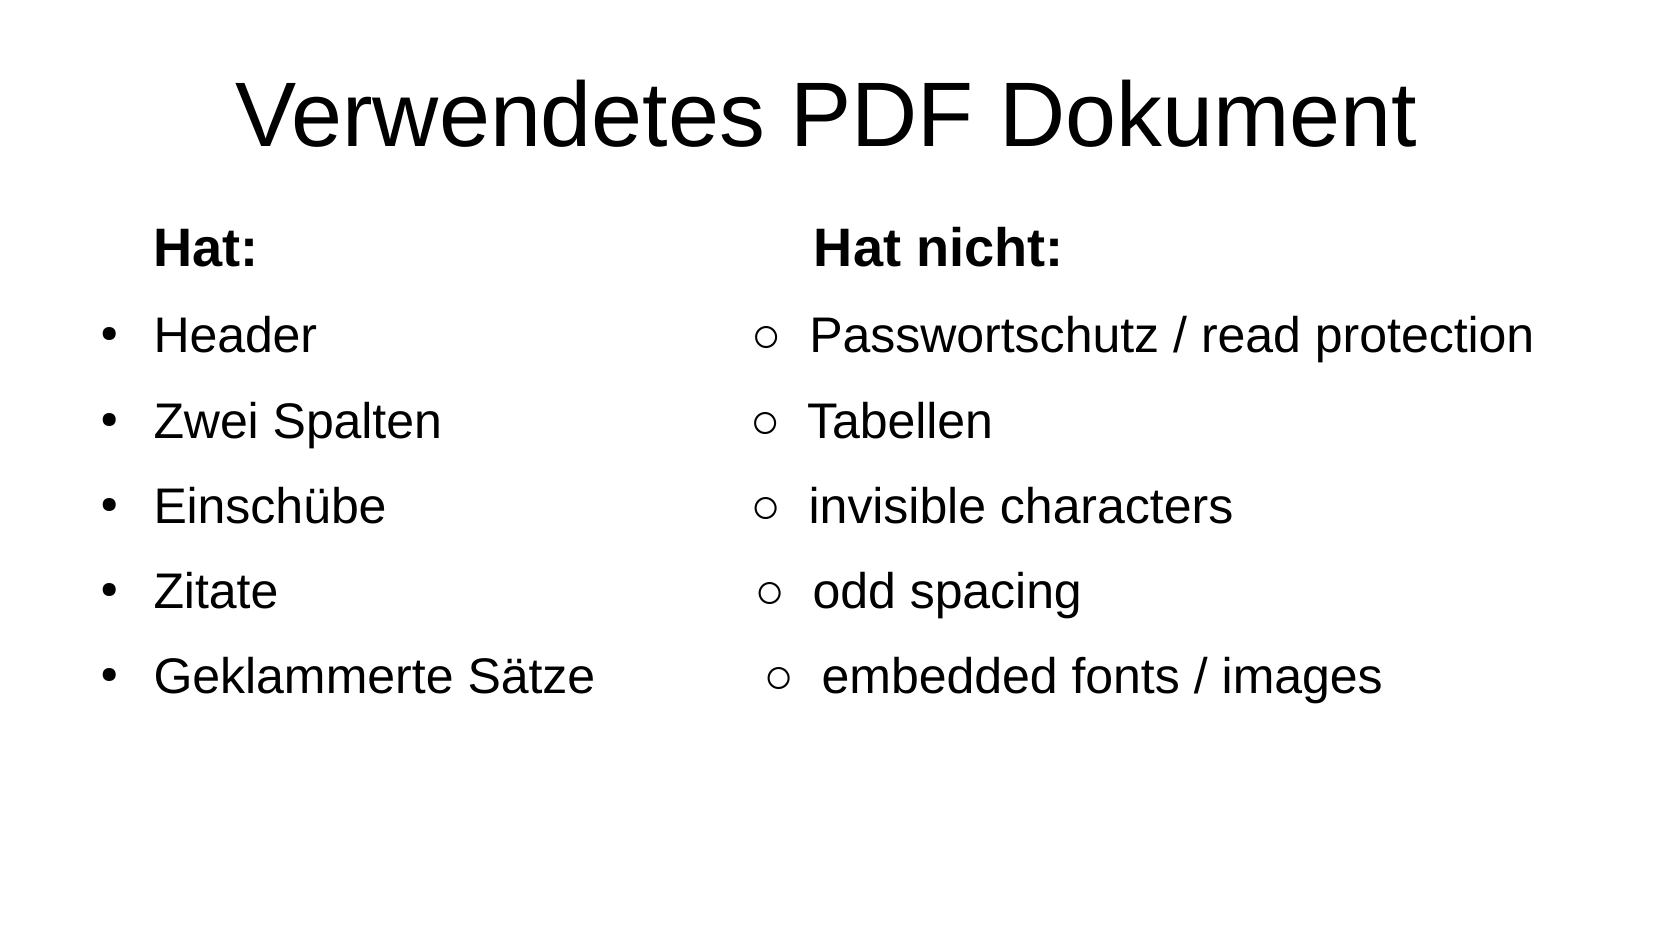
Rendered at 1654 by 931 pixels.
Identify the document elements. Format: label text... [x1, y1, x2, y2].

list Hat: Hat nicht: Header ○ Passwortschutz / read protection Zwei Spalten ○ Tabellen Einschübe ○ invisible characters Zitate ○ odd spacing Geklammerte Sätze ○ embedded fonts / images [82, 217, 1571, 826]
title Verwendetes PDF Dokument [82, 37, 1571, 193]
